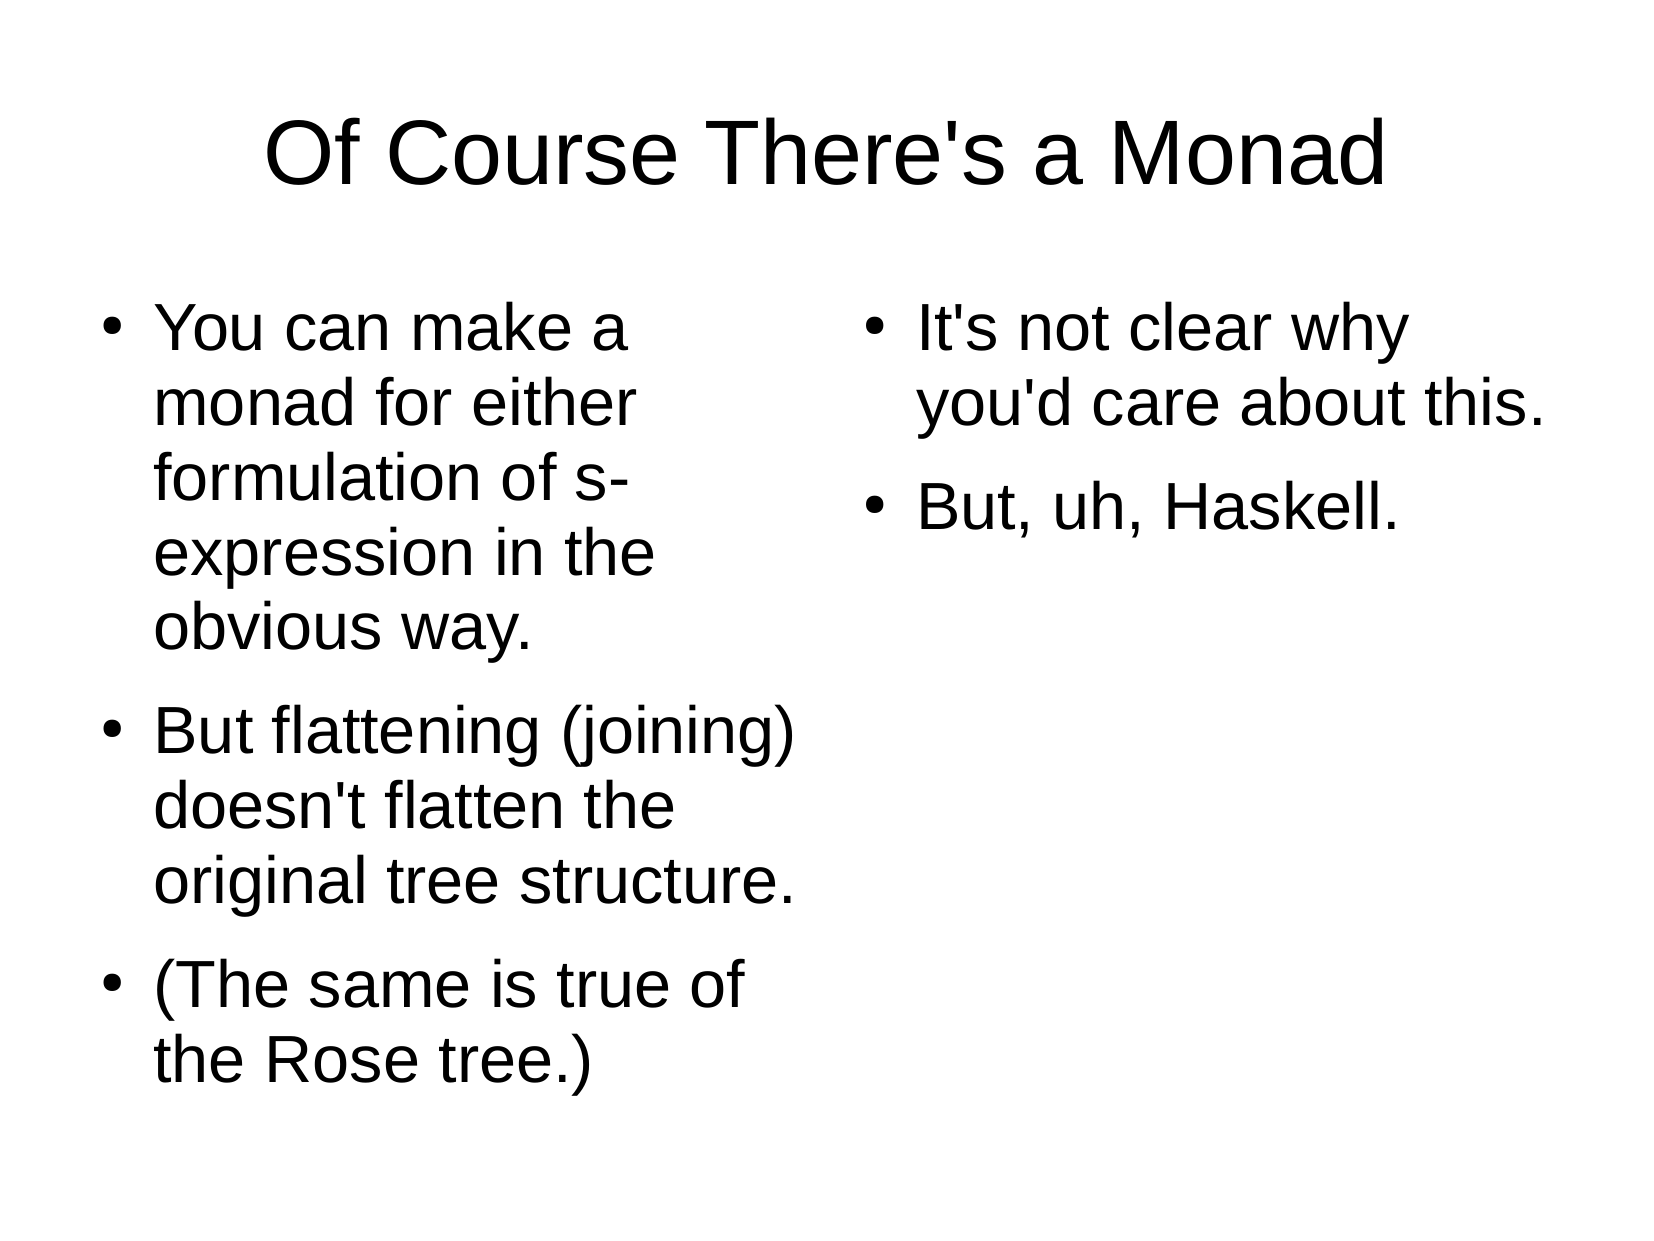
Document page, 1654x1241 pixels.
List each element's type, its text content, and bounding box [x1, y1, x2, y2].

list It's not clear why you'd care about this. But, uh, Haskell. [845, 290, 1572, 1109]
title Of Course There's a Monad [82, 49, 1571, 257]
list You can make a monad for either formulation of s-expression in the obvious way. But flattening (joining) doesn't flatten the original tree structure. (The same is true of the Rose tree.) [82, 290, 809, 1109]
